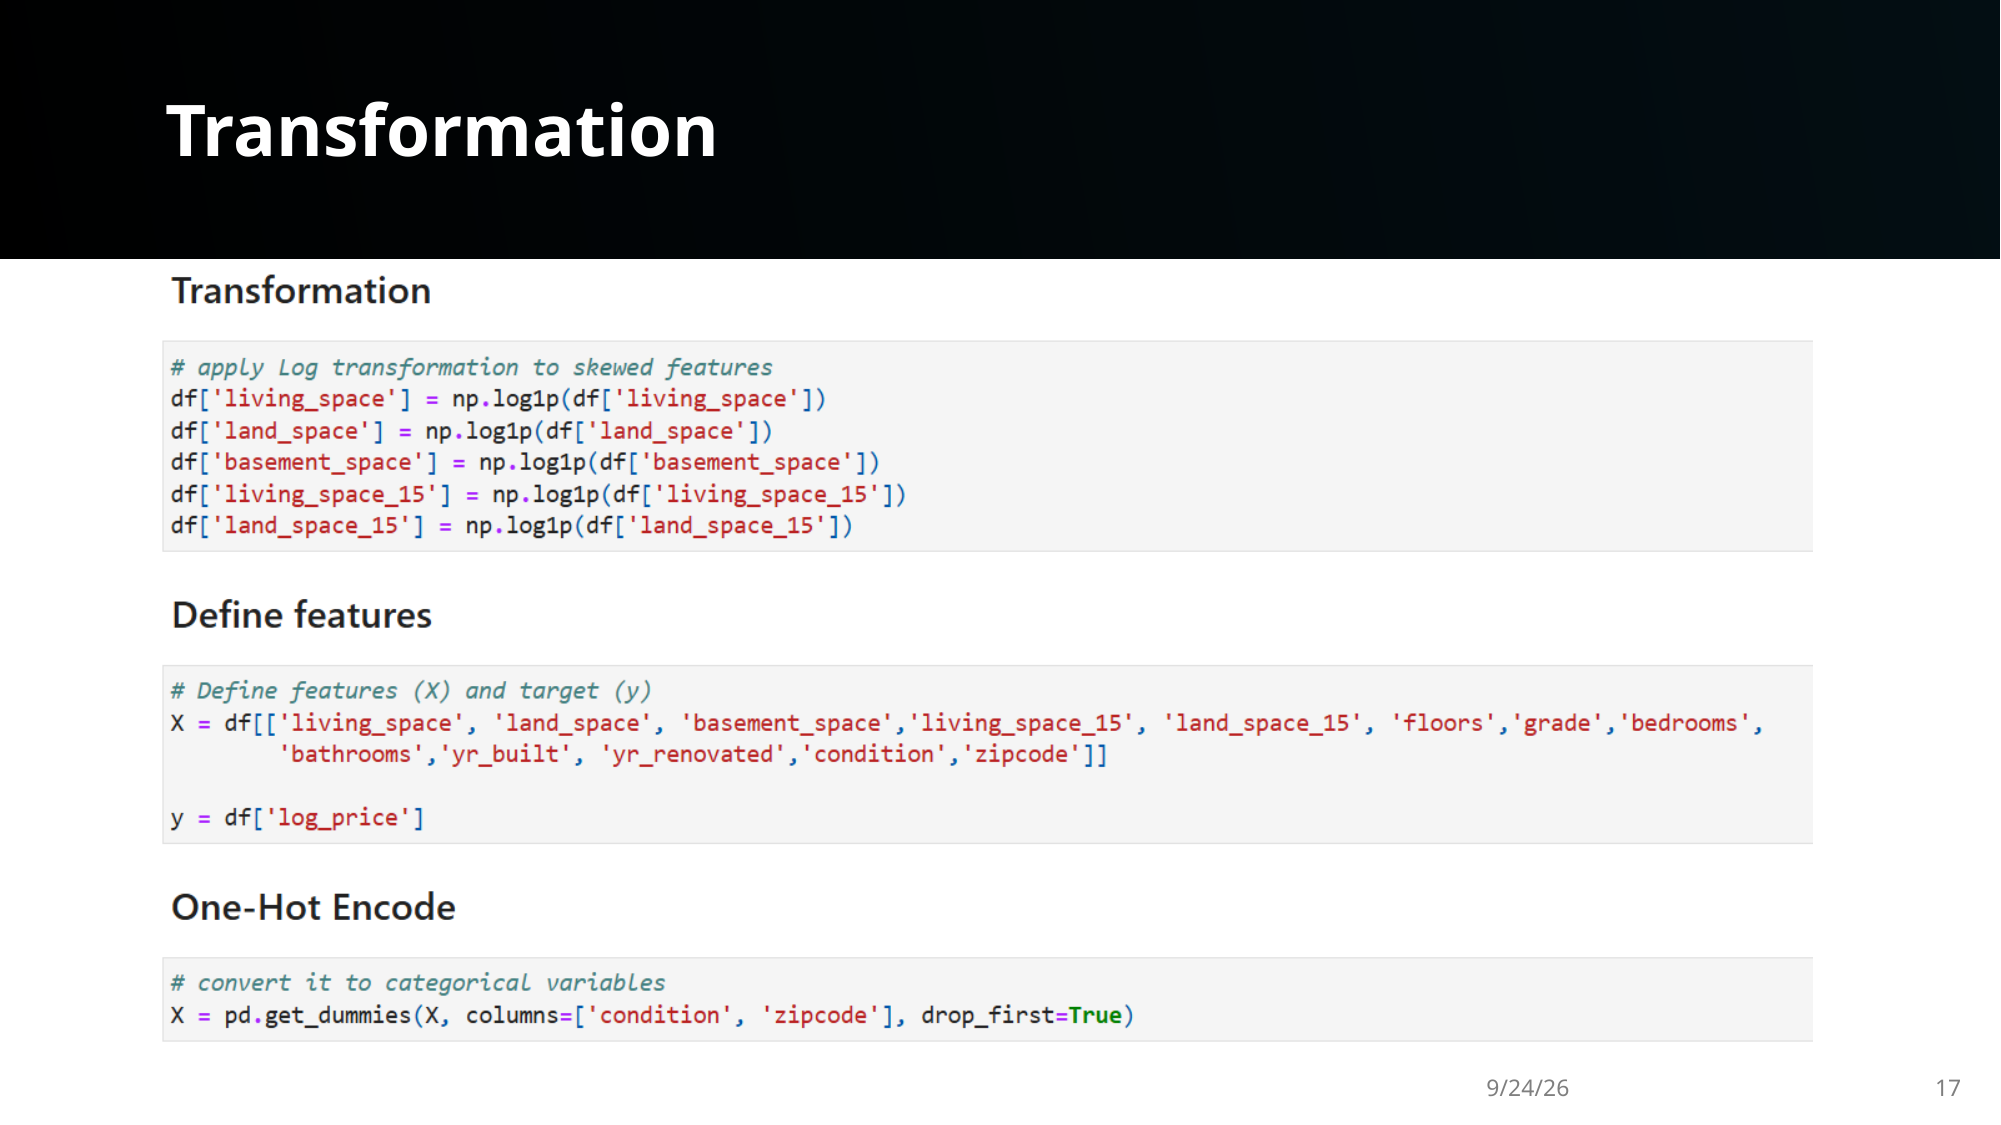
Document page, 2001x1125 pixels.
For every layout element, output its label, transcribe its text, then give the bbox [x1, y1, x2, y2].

text_box Transformation [150, 94, 1774, 264]
text_box [0, 0, 2000, 1125]
text_box 12/9/2024 [1471, 1058, 1920, 1119]
title [114, 40, 1274, 231]
text_box 10 [1920, 1058, 1994, 1119]
picture [150, 271, 1813, 1053]
